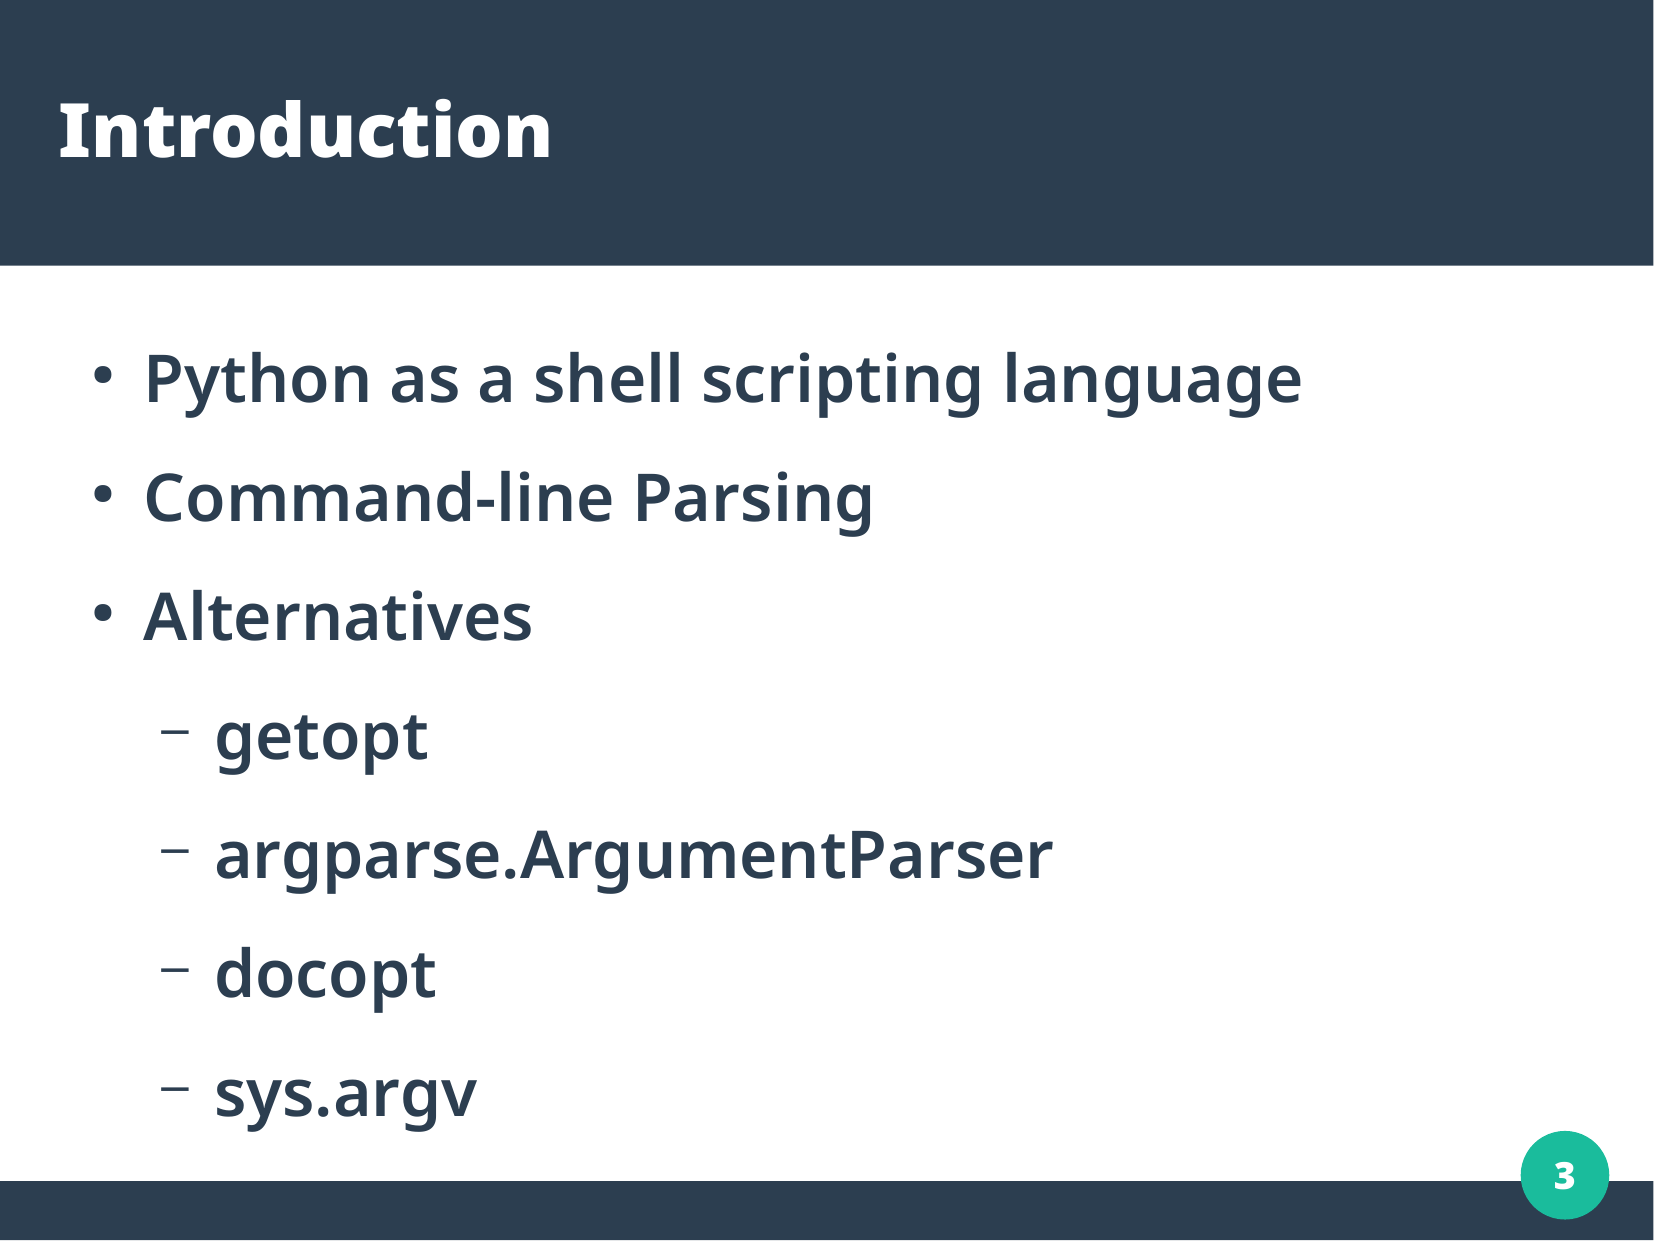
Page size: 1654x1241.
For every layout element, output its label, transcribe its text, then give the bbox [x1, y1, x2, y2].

title Introduction [59, 49, 1595, 207]
text_box Python as a shell scripting language Command-line Parsing Alternatives getopt argparse.ArgumentParser docopt sys.argv [59, 324, 1595, 1152]
